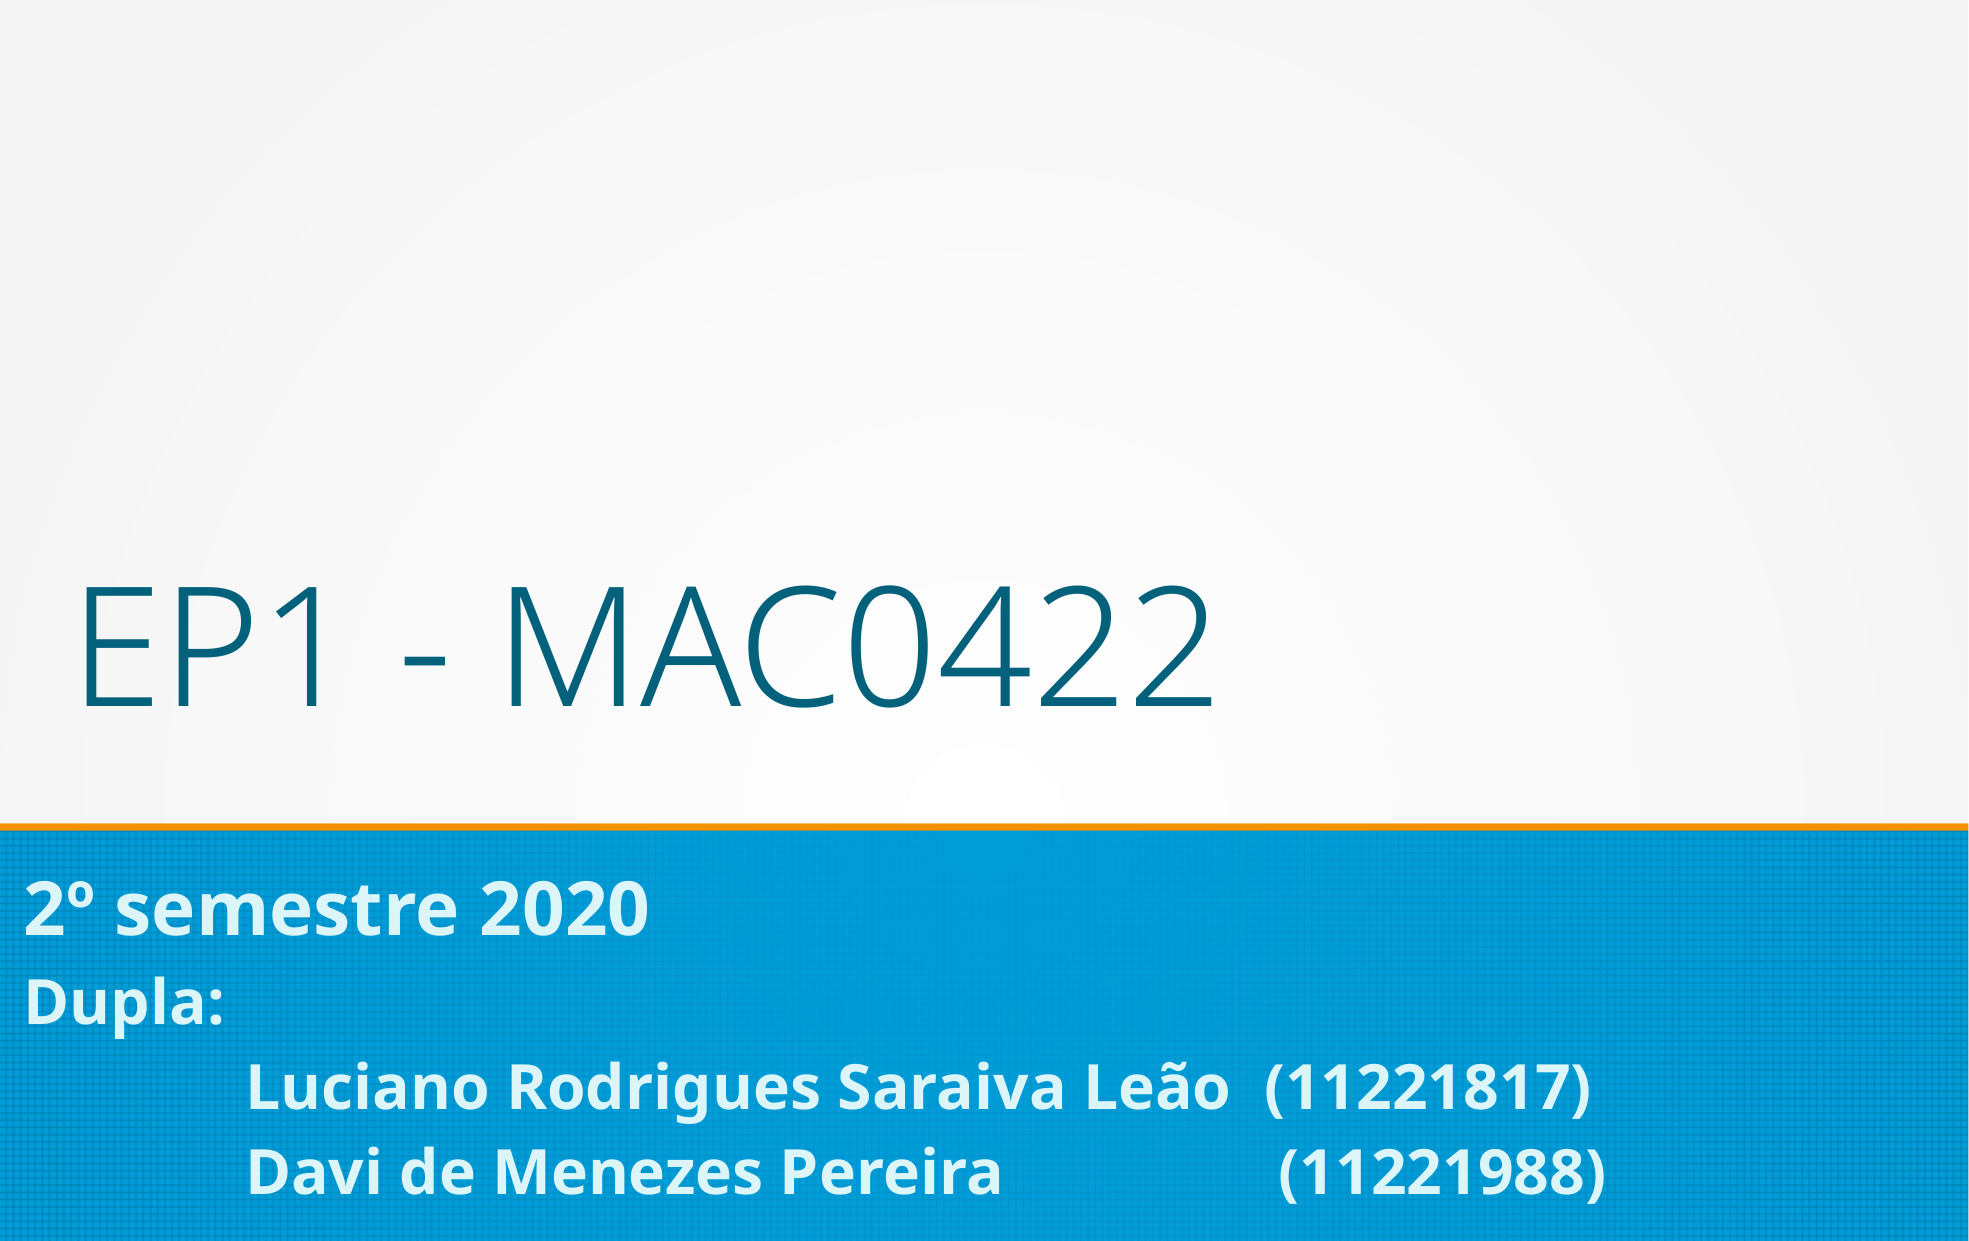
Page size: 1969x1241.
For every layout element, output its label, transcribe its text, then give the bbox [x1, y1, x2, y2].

subtitle 2º semestre 2020 Dupla: Luciano Rodrigues Saraiva Leão (11221817) Davi de Menezes Pereira (11221988) [23, 855, 1949, 1241]
title EP1 - MAC0422 [70, 25, 1843, 756]
picture [0, 0, 1969, 830]
